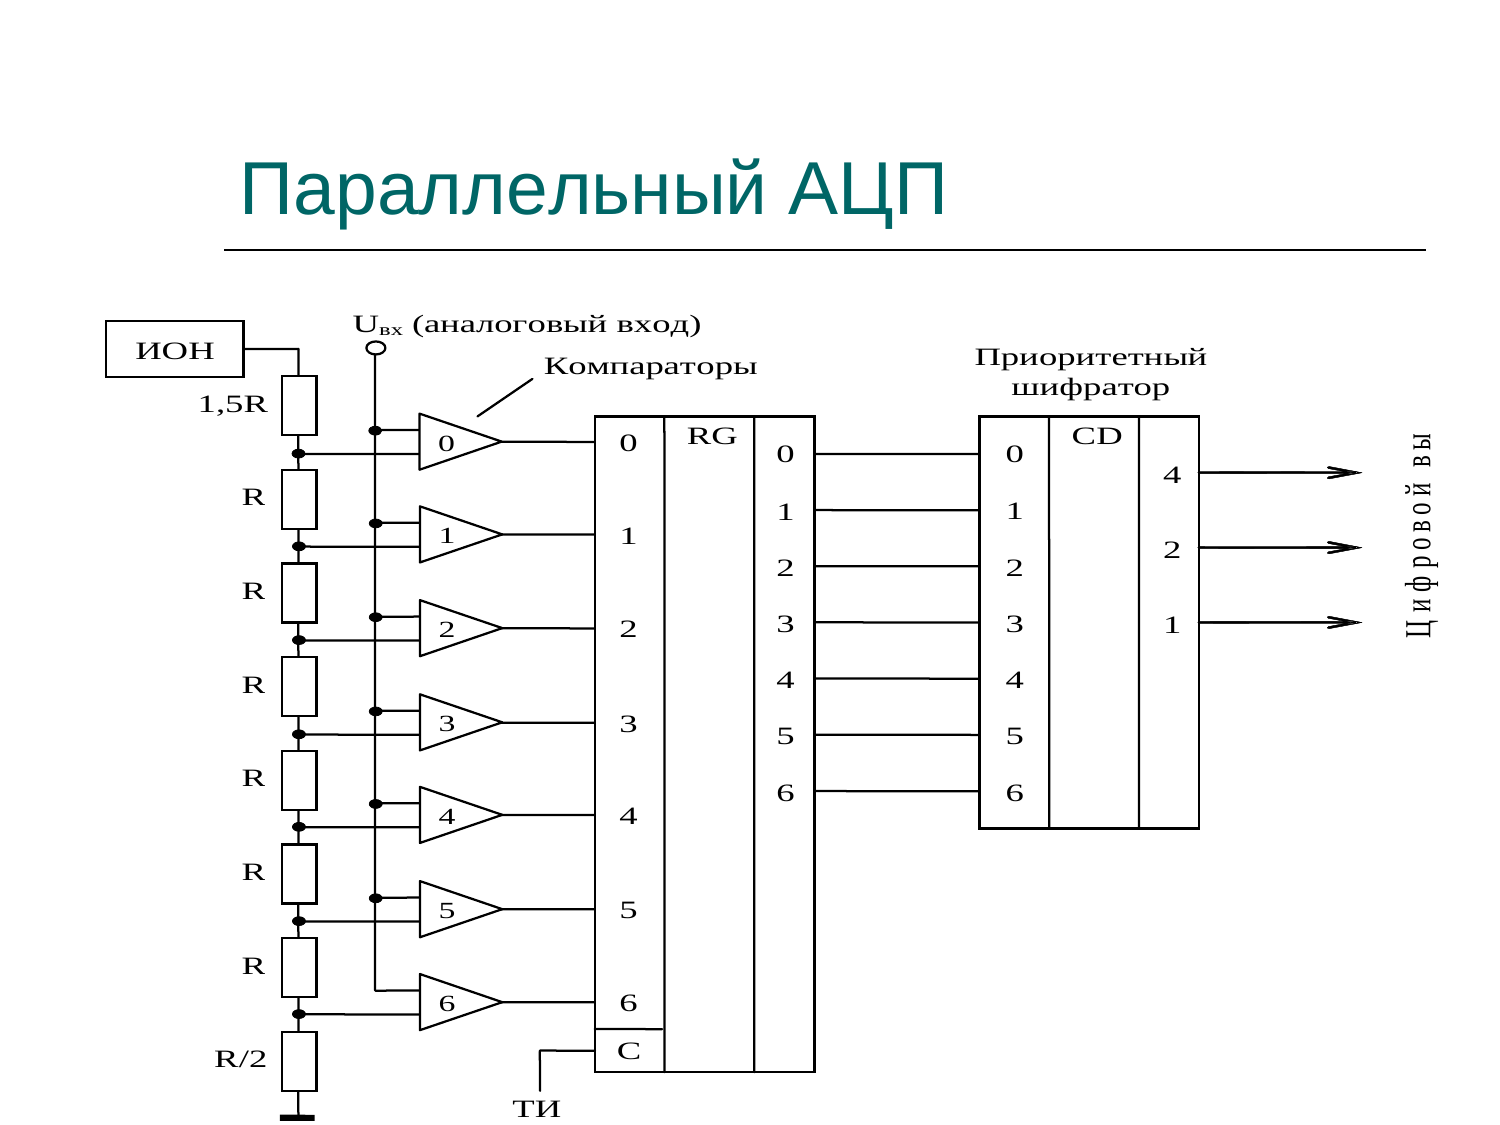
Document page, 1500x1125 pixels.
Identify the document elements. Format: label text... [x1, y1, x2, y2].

picture [100, 304, 1447, 1125]
title Параллельный АЦП [224, 49, 1425, 237]
